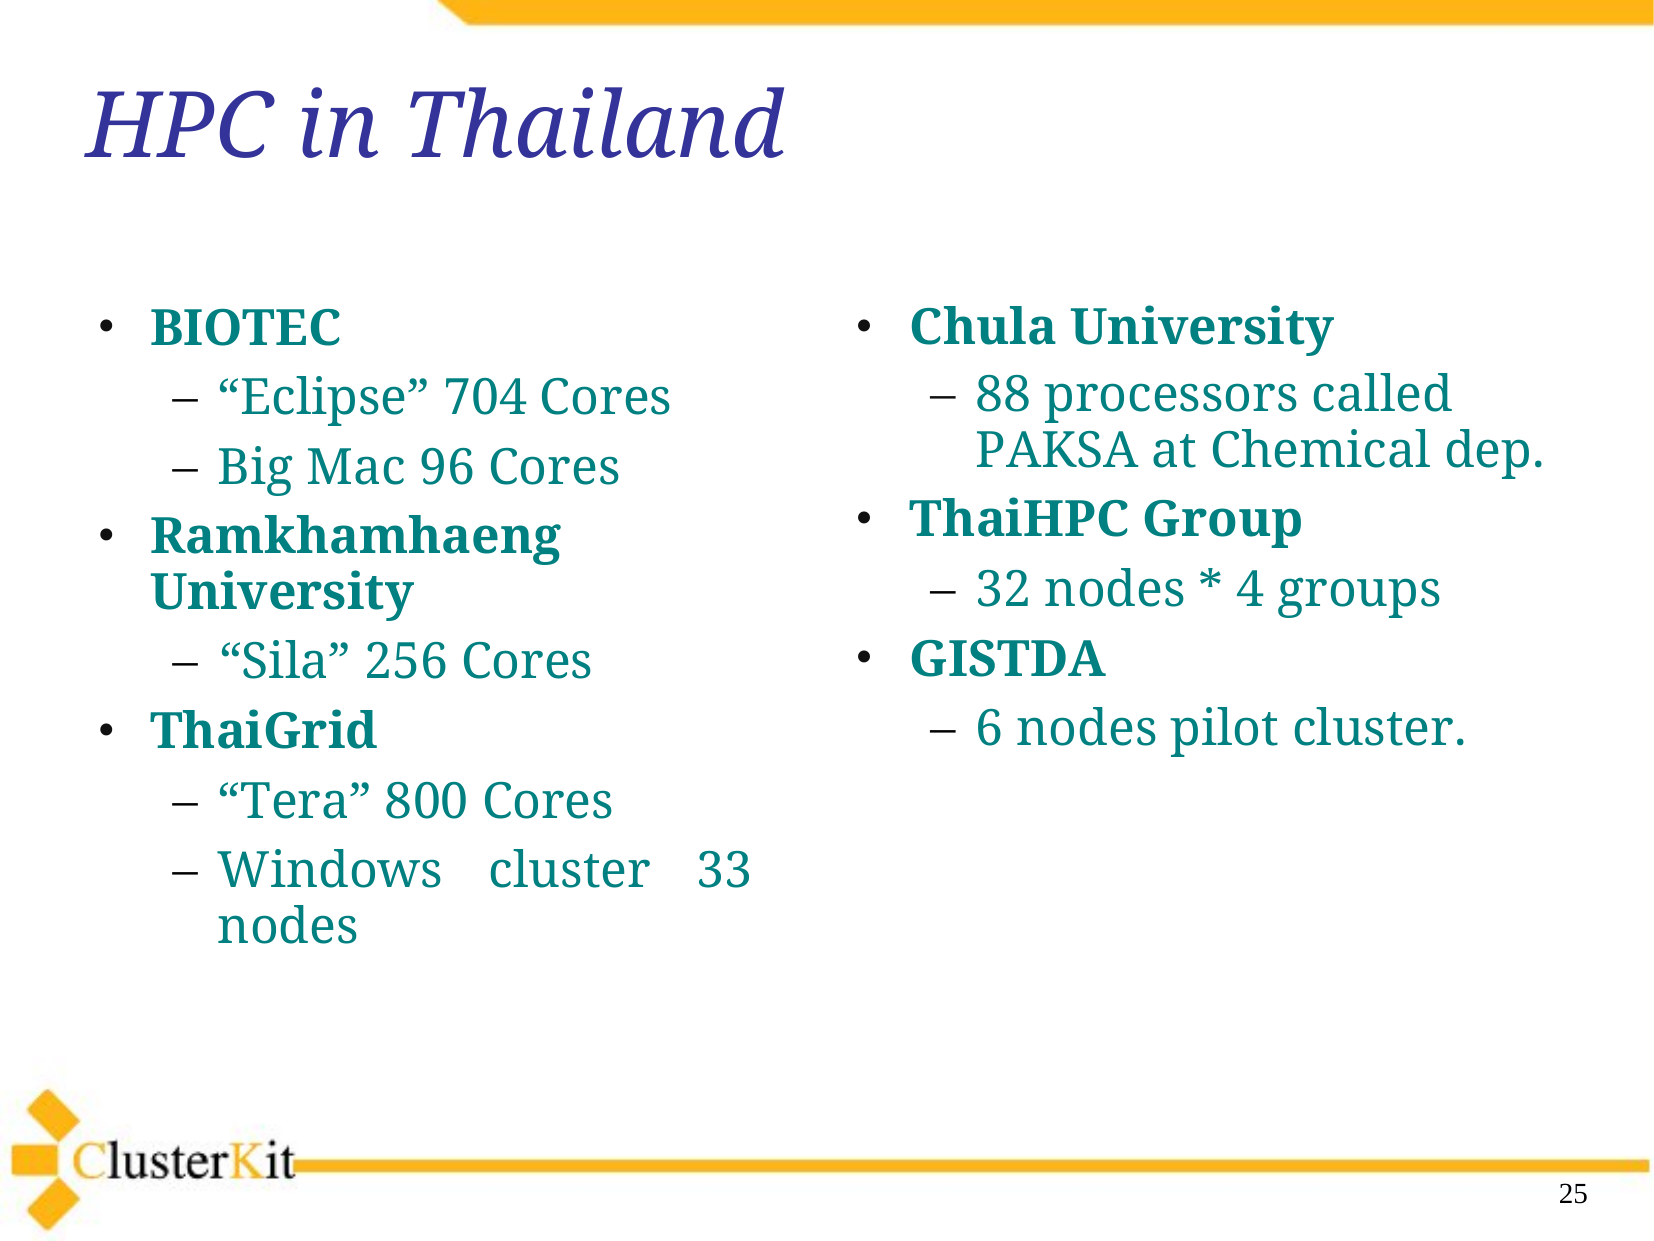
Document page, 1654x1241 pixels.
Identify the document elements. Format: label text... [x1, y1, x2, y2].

text_box HPC in Thailand [71, 20, 1560, 228]
picture [0, 0, 1654, 1241]
text_box BIOTEC “Eclipse” 704 Cores Big Mac 96 Cores Ramkhamhaeng University “Sila” 256 Cores ThaiGrid “Tera” 800 Cores Windows cluster 33 nodes [82, 289, 814, 1108]
text_box Chula University 88 processors called PAKSA at Chemical dep. ThaiHPC Group 32 nodes * 4 groups GISTDA 6 nodes pilot cluster. [840, 289, 1571, 1108]
